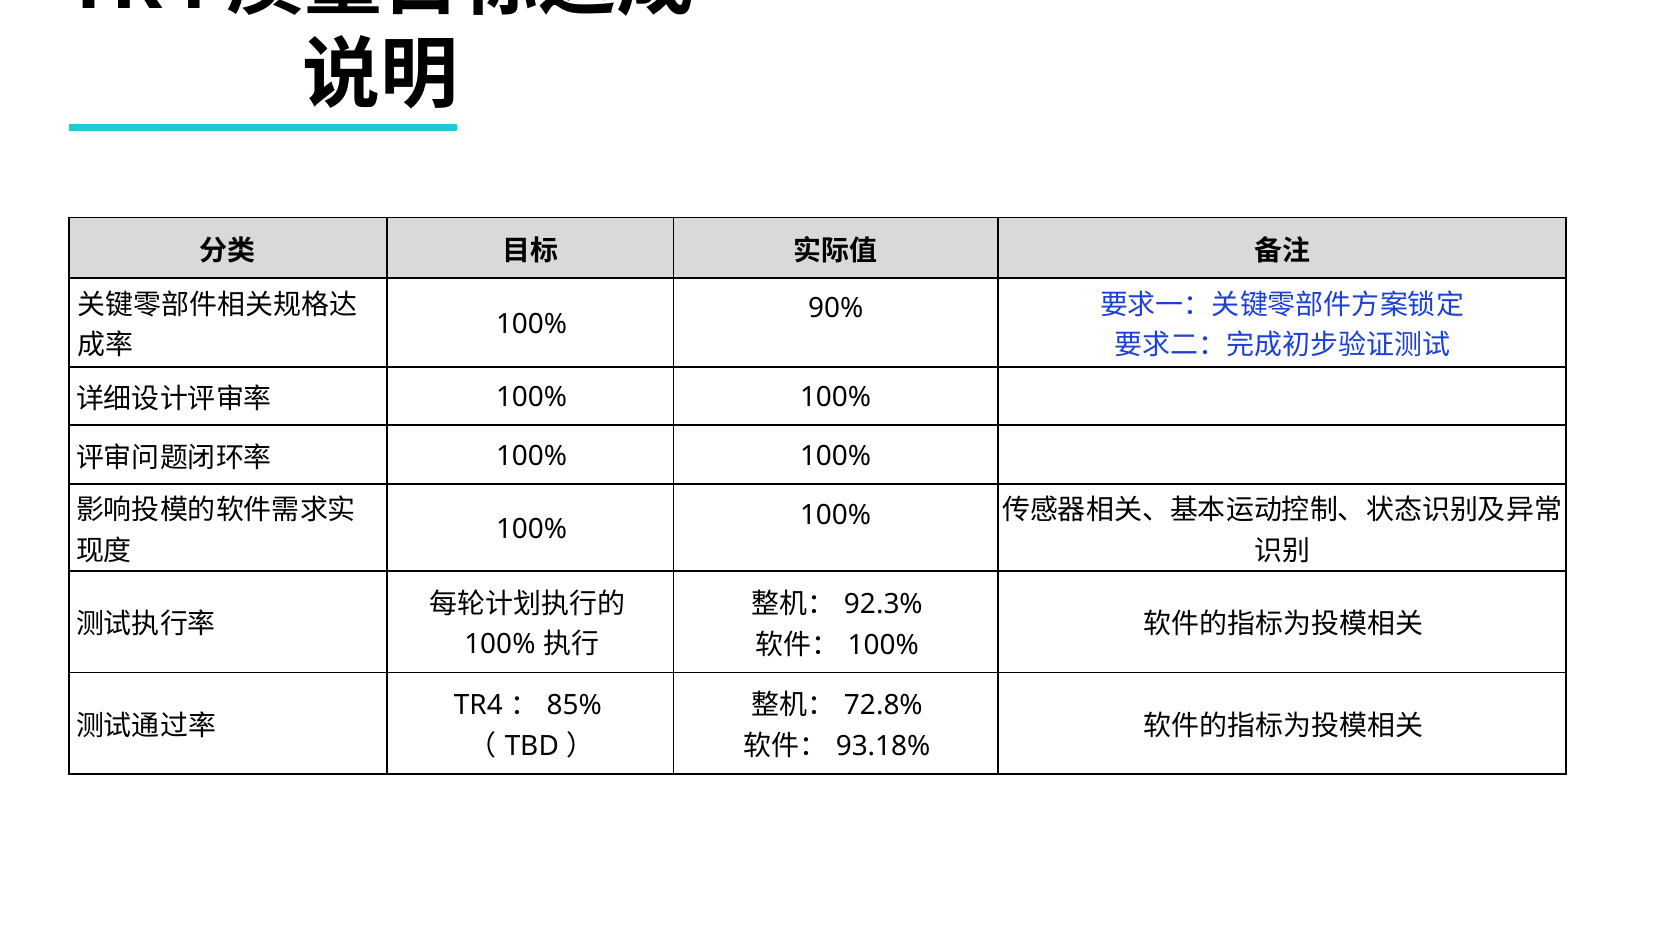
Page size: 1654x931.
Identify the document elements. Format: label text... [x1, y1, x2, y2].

table_header 备注 [999, 218, 1565, 277]
table_cell 详细设计评审率 [70, 368, 386, 424]
table_cell 影响投模的软件需求实现度 [70, 485, 386, 570]
table_header 实际值 [674, 218, 997, 277]
table_header 分类 [70, 218, 386, 277]
table_cell 评审问题闭环率 [70, 426, 386, 483]
table_cell 100% [388, 485, 673, 570]
table_cell 要求一：关键零部件方案锁定 要求二：完成初步验证测试 [999, 279, 1565, 366]
table_cell 100% [388, 279, 673, 366]
table_cell 测试通过率 [70, 673, 386, 773]
table_cell 整机：72.8% 软件：93.18% [674, 673, 997, 773]
table_cell 软件的指标为投模相关 [999, 673, 1565, 773]
table_cell 每轮计划执行的100%执行 [388, 572, 673, 672]
table_cell 100% [674, 485, 997, 570]
table_cell [999, 426, 1565, 483]
text_box TR4质量目标达成说明 [41, 28, 721, 128]
table_cell 100% [388, 426, 673, 483]
table_cell 关键零部件相关规格达成率 [70, 279, 386, 366]
table_cell 90% [674, 279, 997, 366]
table_cell 100% [388, 368, 673, 424]
table_cell TR4：85%（TBD） [388, 673, 673, 773]
table_cell 测试执行率 [70, 572, 386, 672]
table_cell 100% [674, 426, 997, 483]
table_cell [999, 368, 1565, 424]
table_cell 100% [674, 368, 997, 424]
table_cell 传感器相关、基本运动控制、状态识别及异常识别 [999, 485, 1565, 570]
table_header 目标 [388, 218, 673, 277]
table_cell 软件的指标为投模相关 [999, 572, 1565, 672]
table_cell 整机：92.3% 软件：100% [674, 572, 997, 672]
text_box [68, 124, 457, 131]
